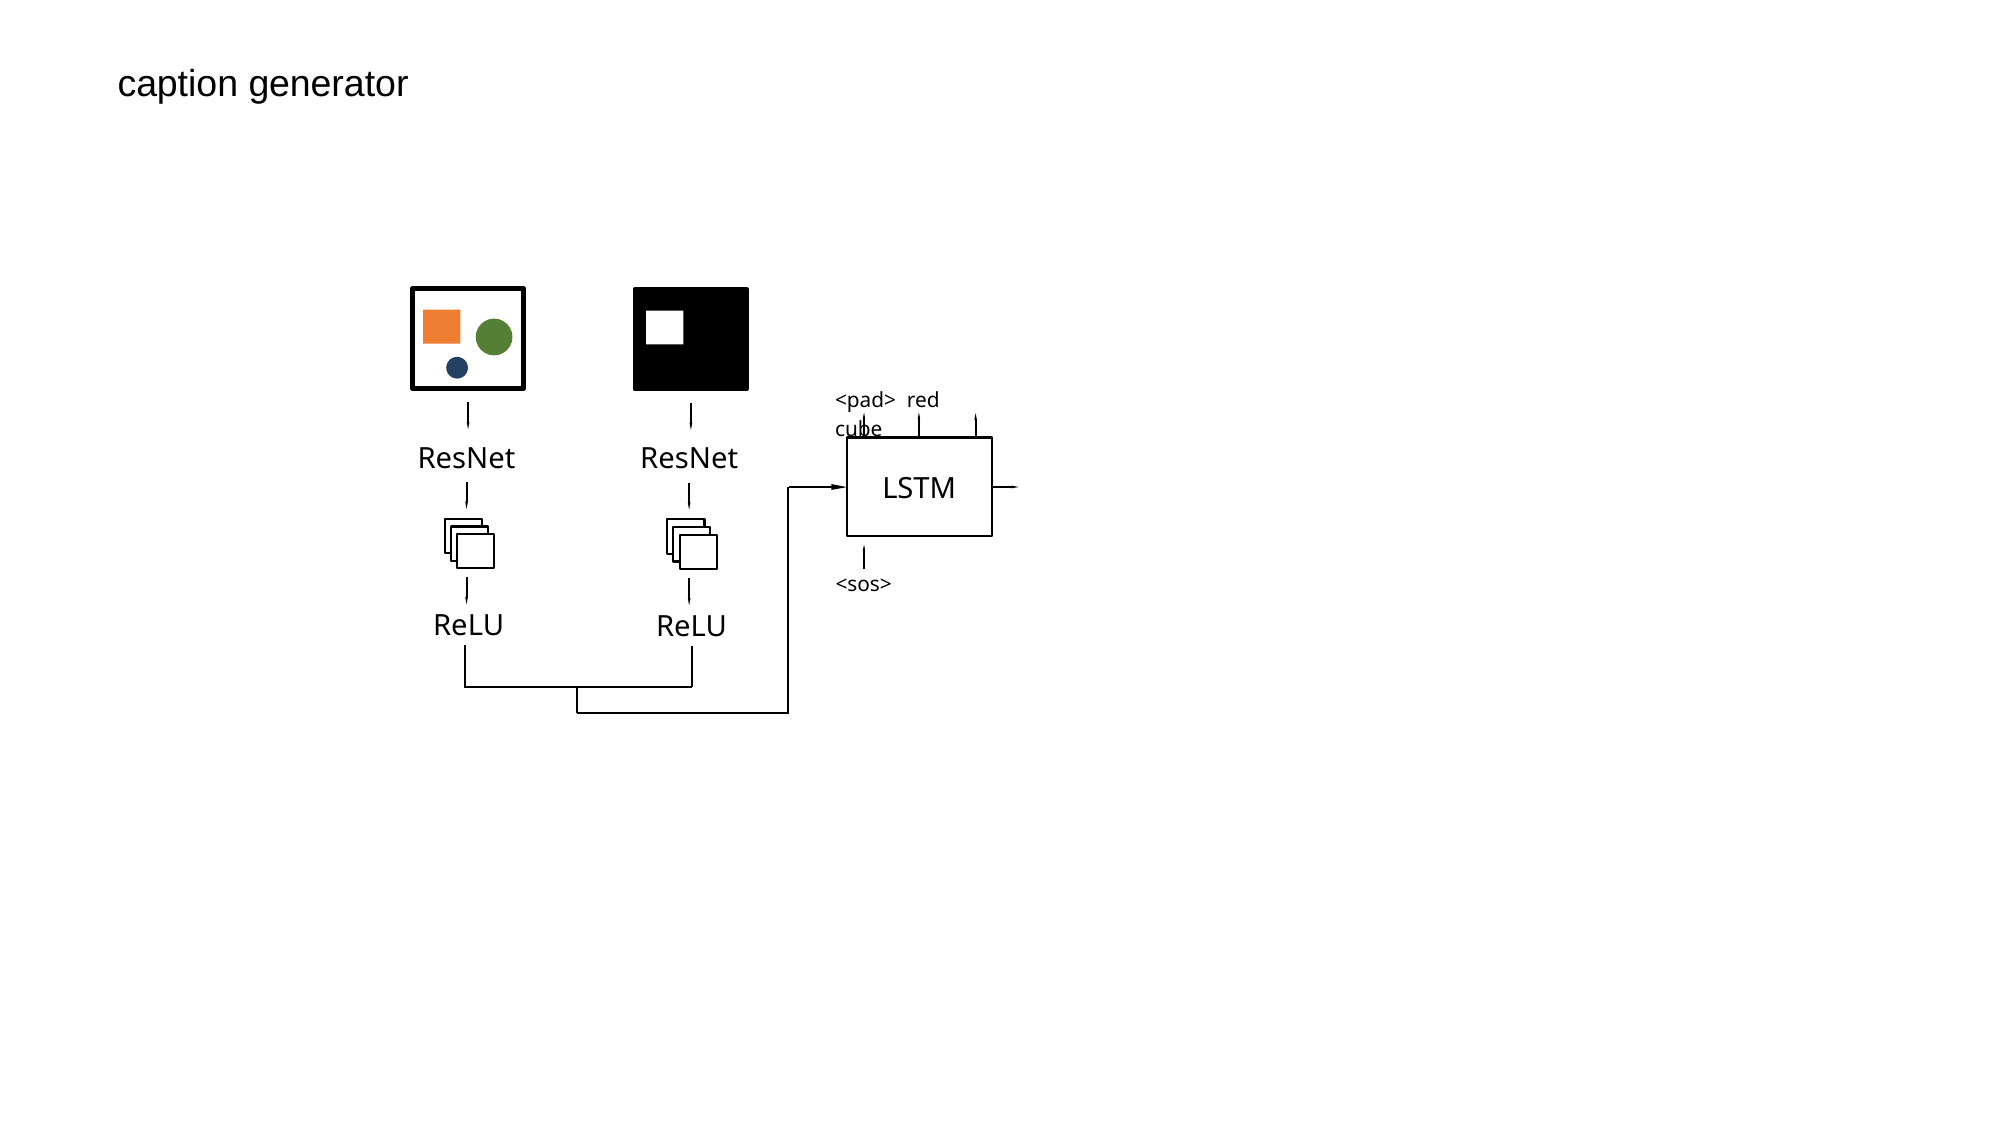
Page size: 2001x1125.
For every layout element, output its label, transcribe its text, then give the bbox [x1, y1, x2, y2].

text_box [412, 288, 524, 389]
text_box caption generator [102, 54, 463, 96]
text_box ResNet [381, 429, 552, 480]
text_box [457, 534, 495, 569]
text_box [667, 519, 705, 554]
text_box [673, 527, 717, 570]
text_box ReLU [606, 597, 777, 648]
text_box <sos> [808, 561, 919, 602]
text_box ResNet [604, 430, 775, 481]
text_box [634, 289, 747, 390]
text_box <pad> red cube [820, 378, 1024, 419]
text_box [444, 518, 489, 561]
text_box LSTM [846, 437, 992, 537]
text_box ReLU [383, 597, 554, 648]
